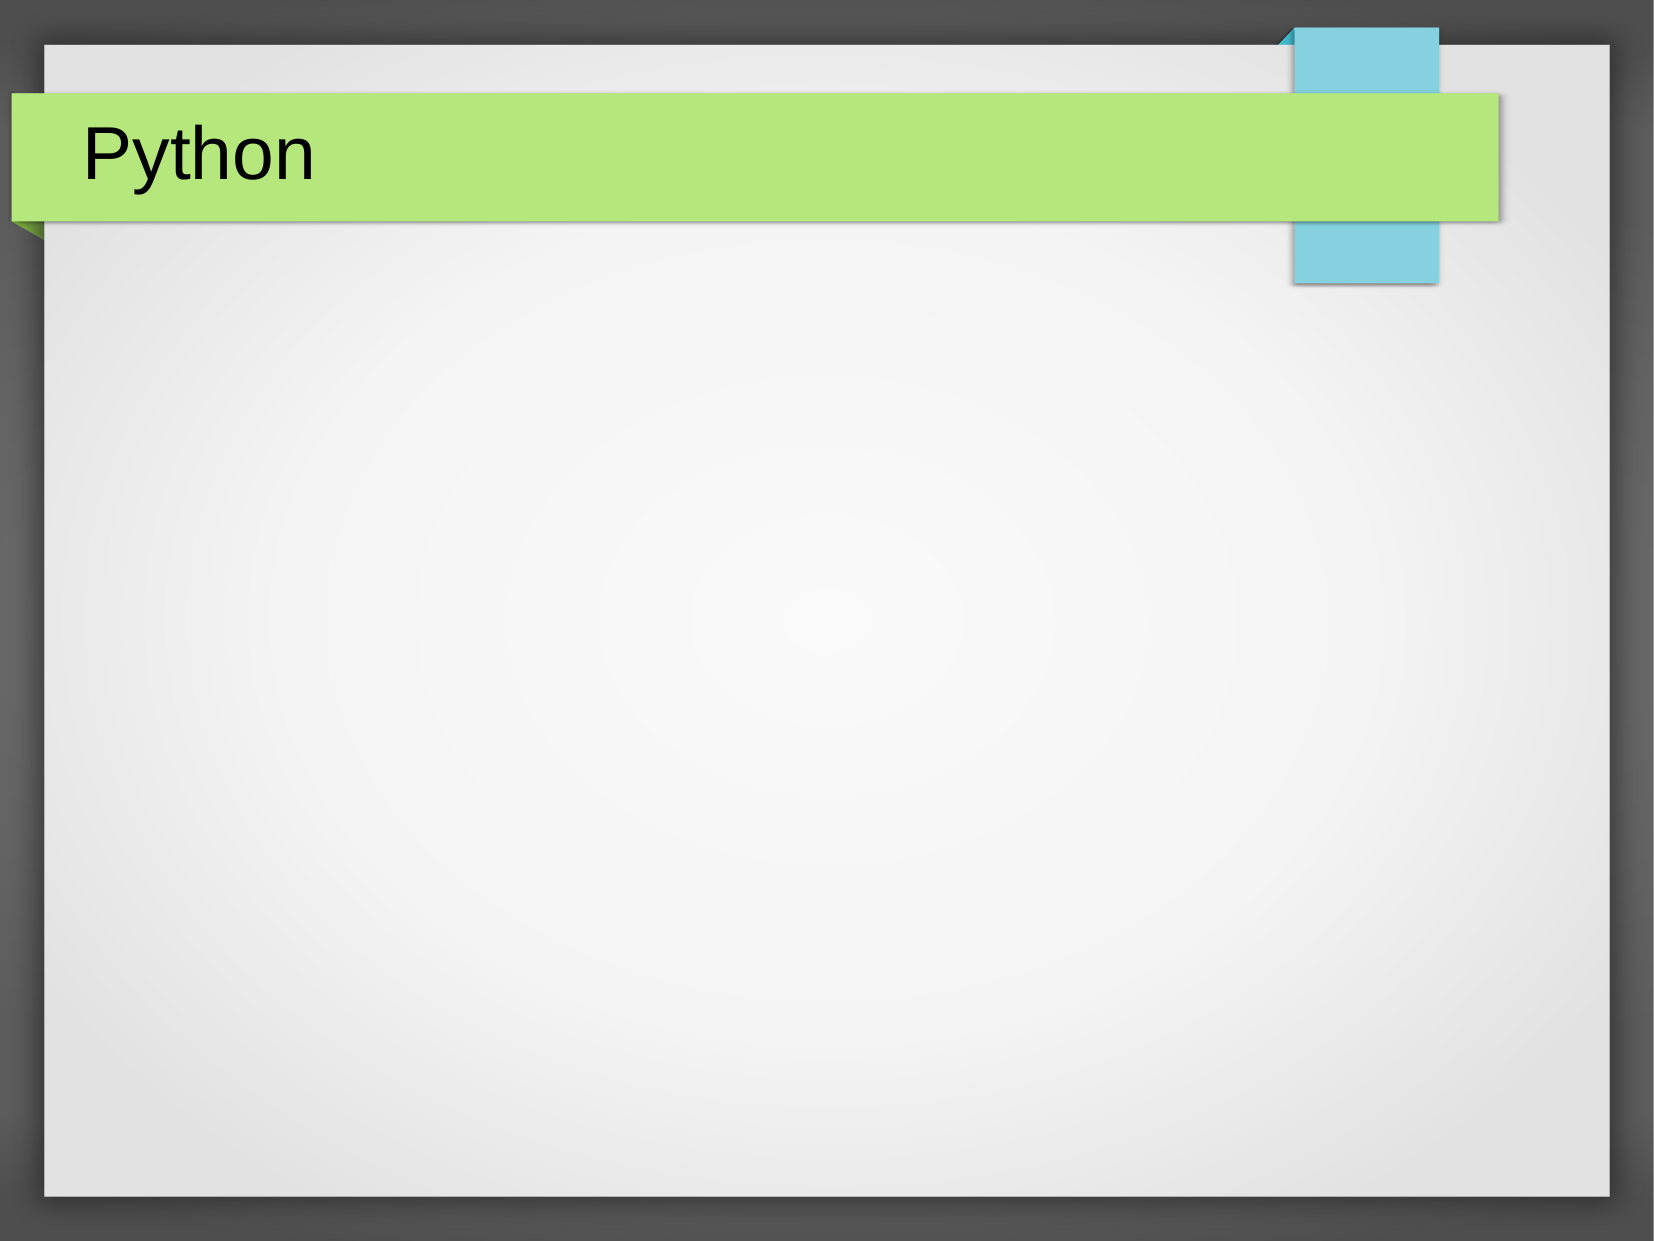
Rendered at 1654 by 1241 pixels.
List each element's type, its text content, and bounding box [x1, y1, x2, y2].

title Python [82, 94, 1264, 213]
picture [0, 0, 1654, 1241]
